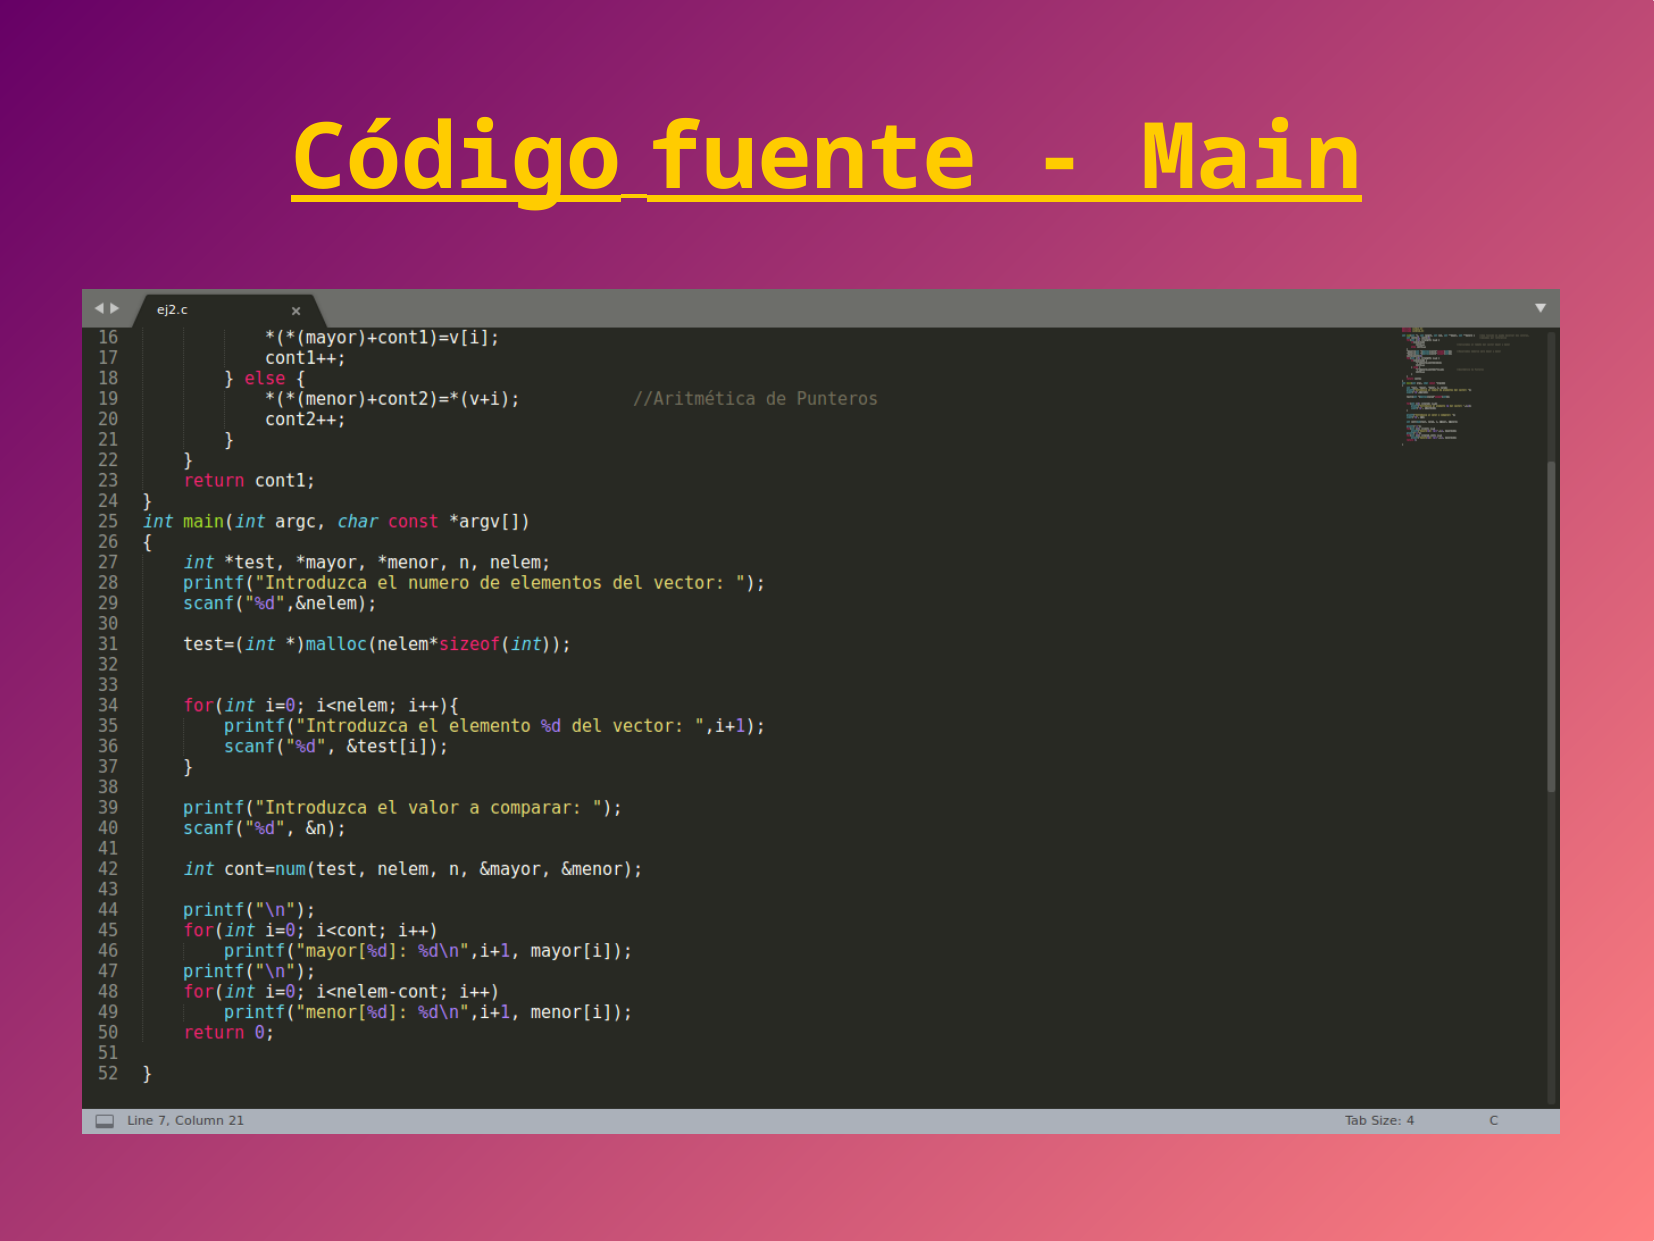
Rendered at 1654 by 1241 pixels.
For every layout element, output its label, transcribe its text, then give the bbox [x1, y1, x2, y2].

picture [82, 289, 1560, 1134]
title Código fuente - Main [82, 49, 1571, 257]
